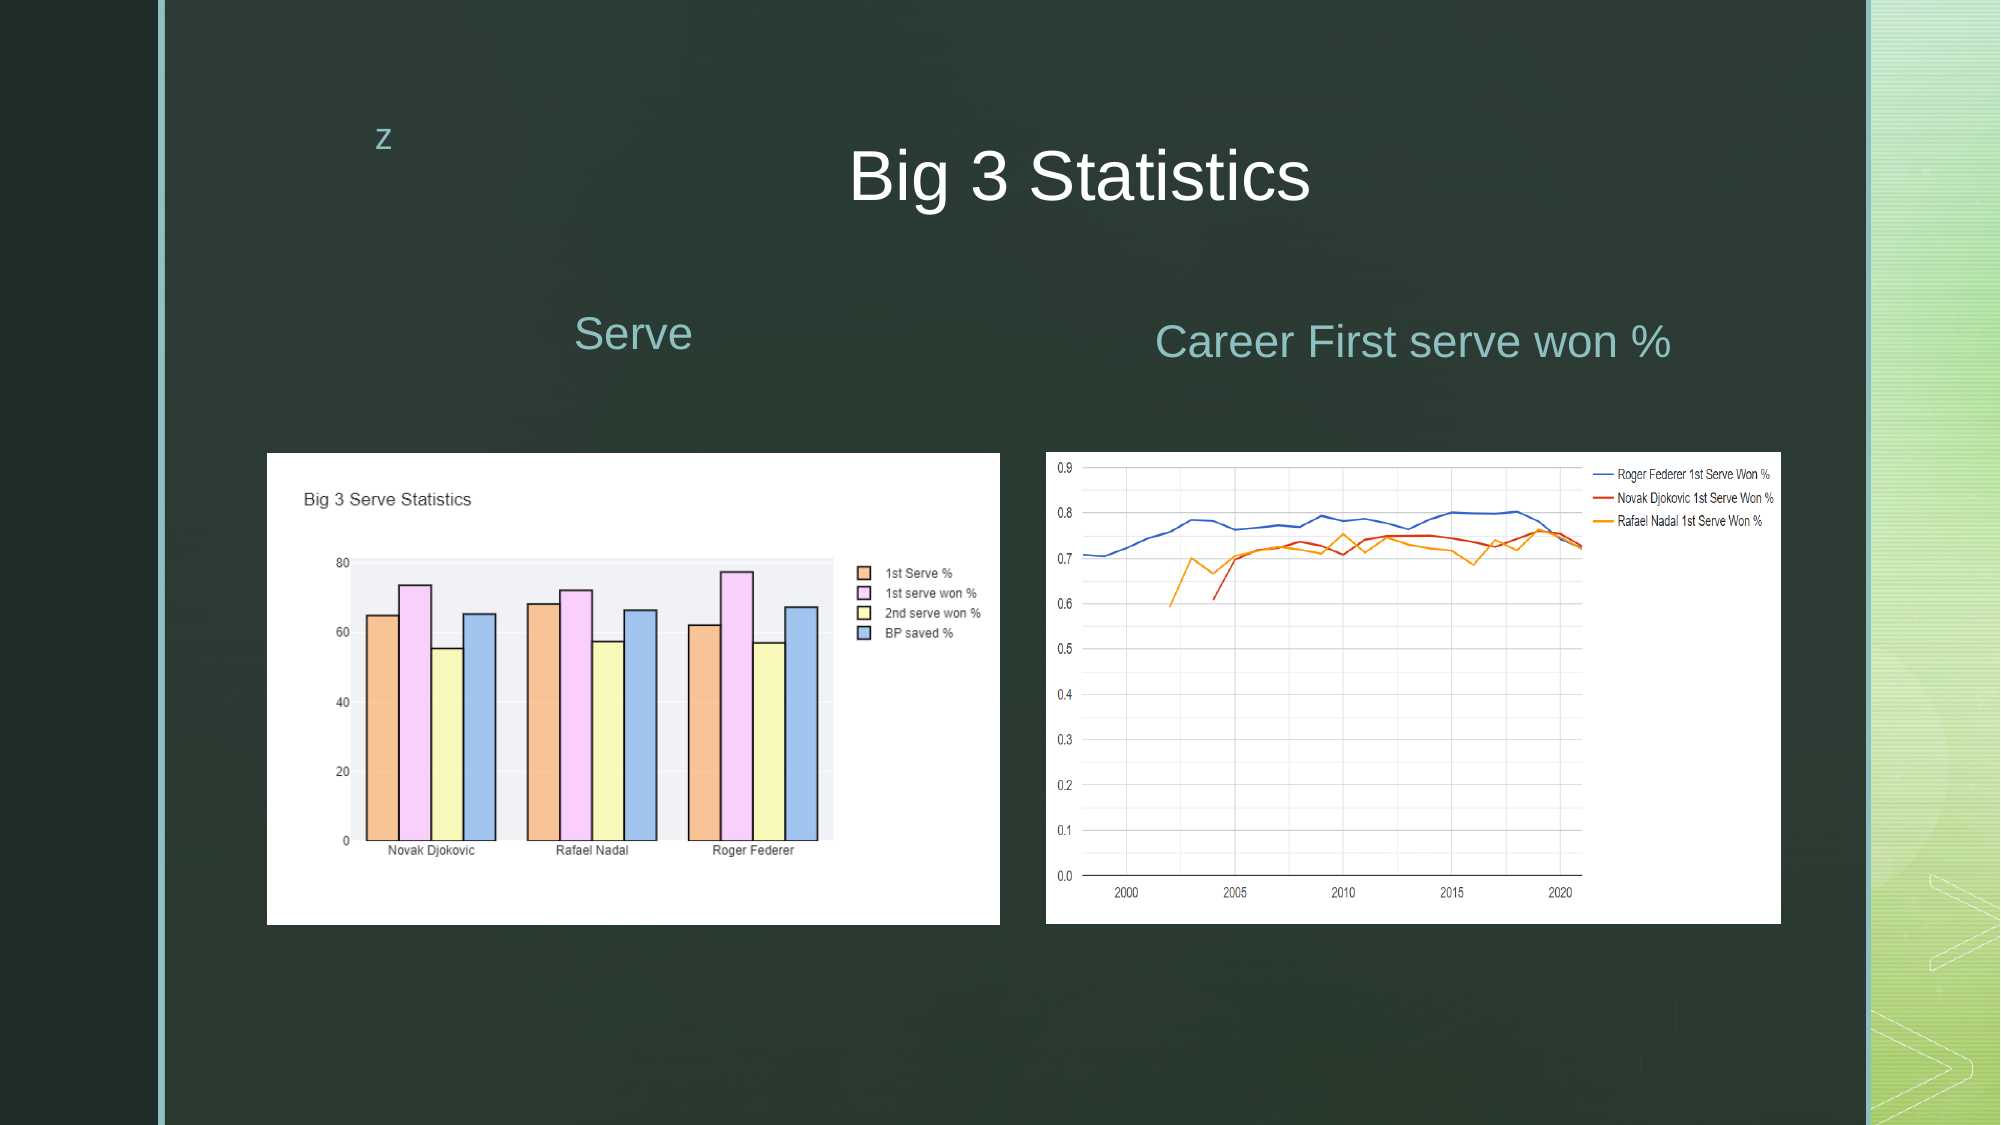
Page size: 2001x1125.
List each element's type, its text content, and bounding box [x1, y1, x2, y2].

list Serve [313, 249, 954, 367]
picture [1046, 452, 1781, 924]
list Career First serve won % [1093, 256, 1734, 375]
picture [267, 453, 1000, 925]
title Big 3 Statistics [428, 132, 1734, 250]
